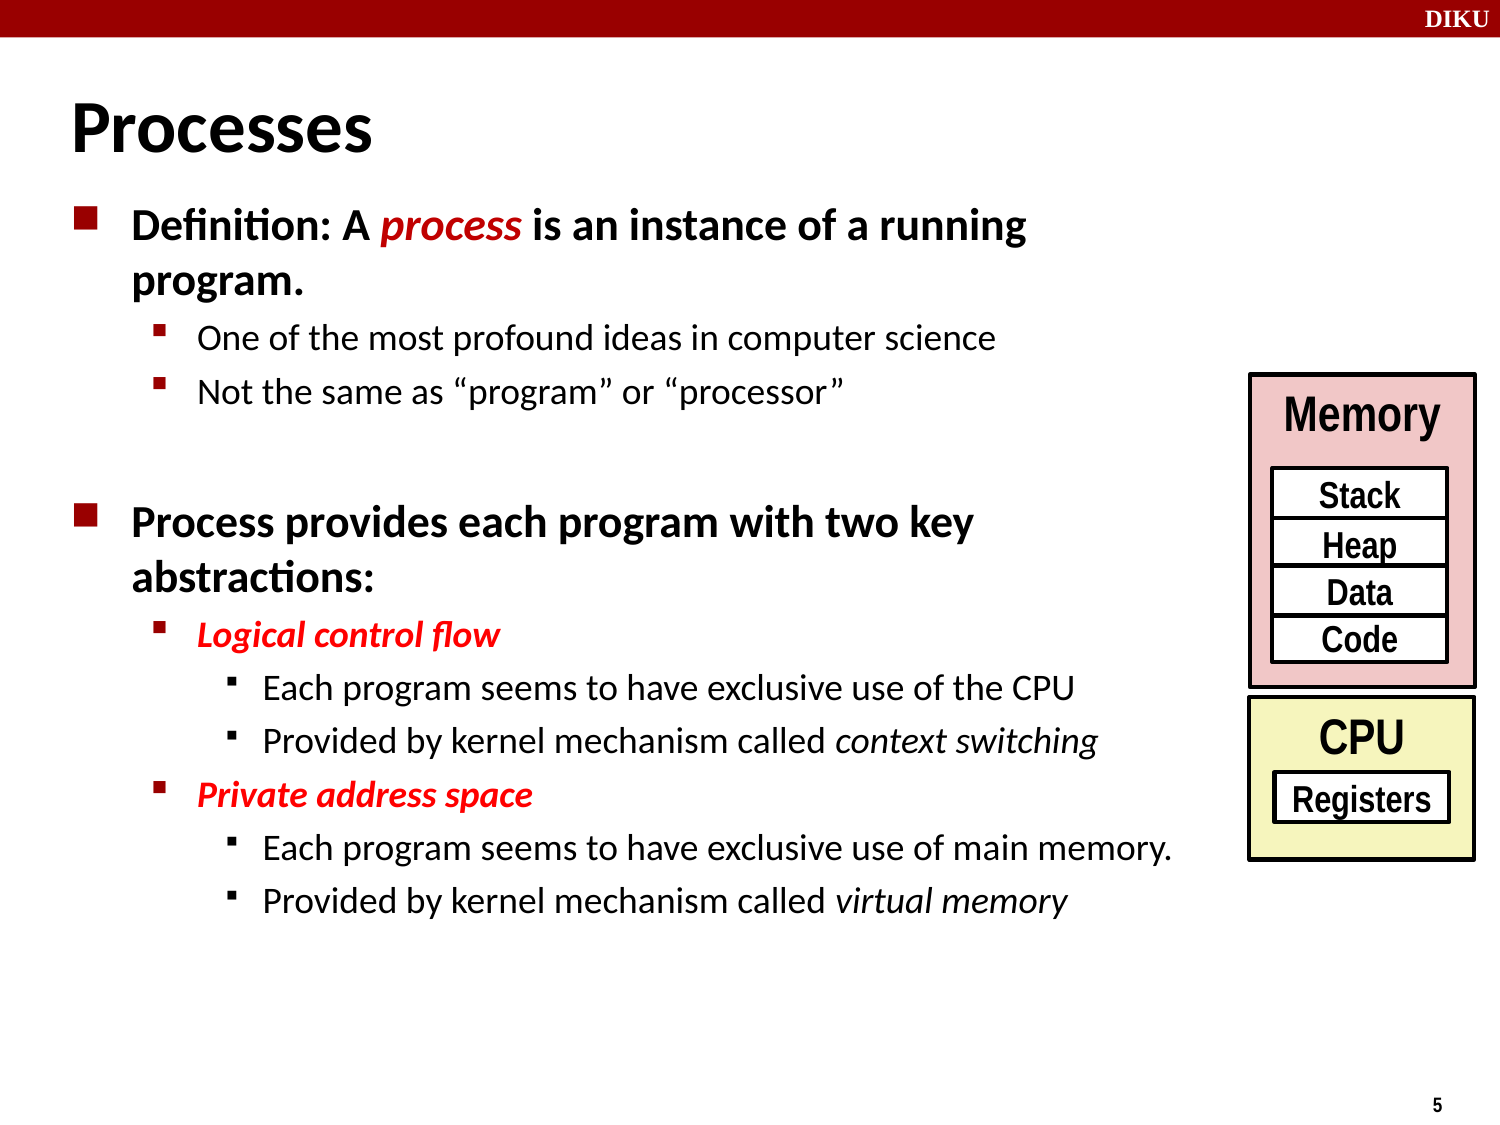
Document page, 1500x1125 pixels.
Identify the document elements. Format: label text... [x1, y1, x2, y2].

text_box Memory [1249, 374, 1475, 687]
text_box Registers [1274, 772, 1450, 823]
text_box Heap [1384, 541, 1391, 555]
title Processes [55, 75, 917, 169]
text_box Data [1272, 565, 1448, 616]
text_box CPU [1249, 697, 1475, 860]
list Definition: A process is an instance of a running program. One of the most profound ideas in computer science Not the same as “program” or “processor” Process provides each program with two key abstractions: Logical control flow Each program seems to have exclusive use of the CPU Provided by kernel mechanism called context switching Private address space Each program seems to have exclusive use of main memory. Provided by kernel mechanism called virtual memory [60, 187, 1225, 1095]
text_box Stack [1272, 468, 1448, 518]
text_box Heap [1272, 518, 1448, 565]
text_box Code [1272, 616, 1448, 663]
